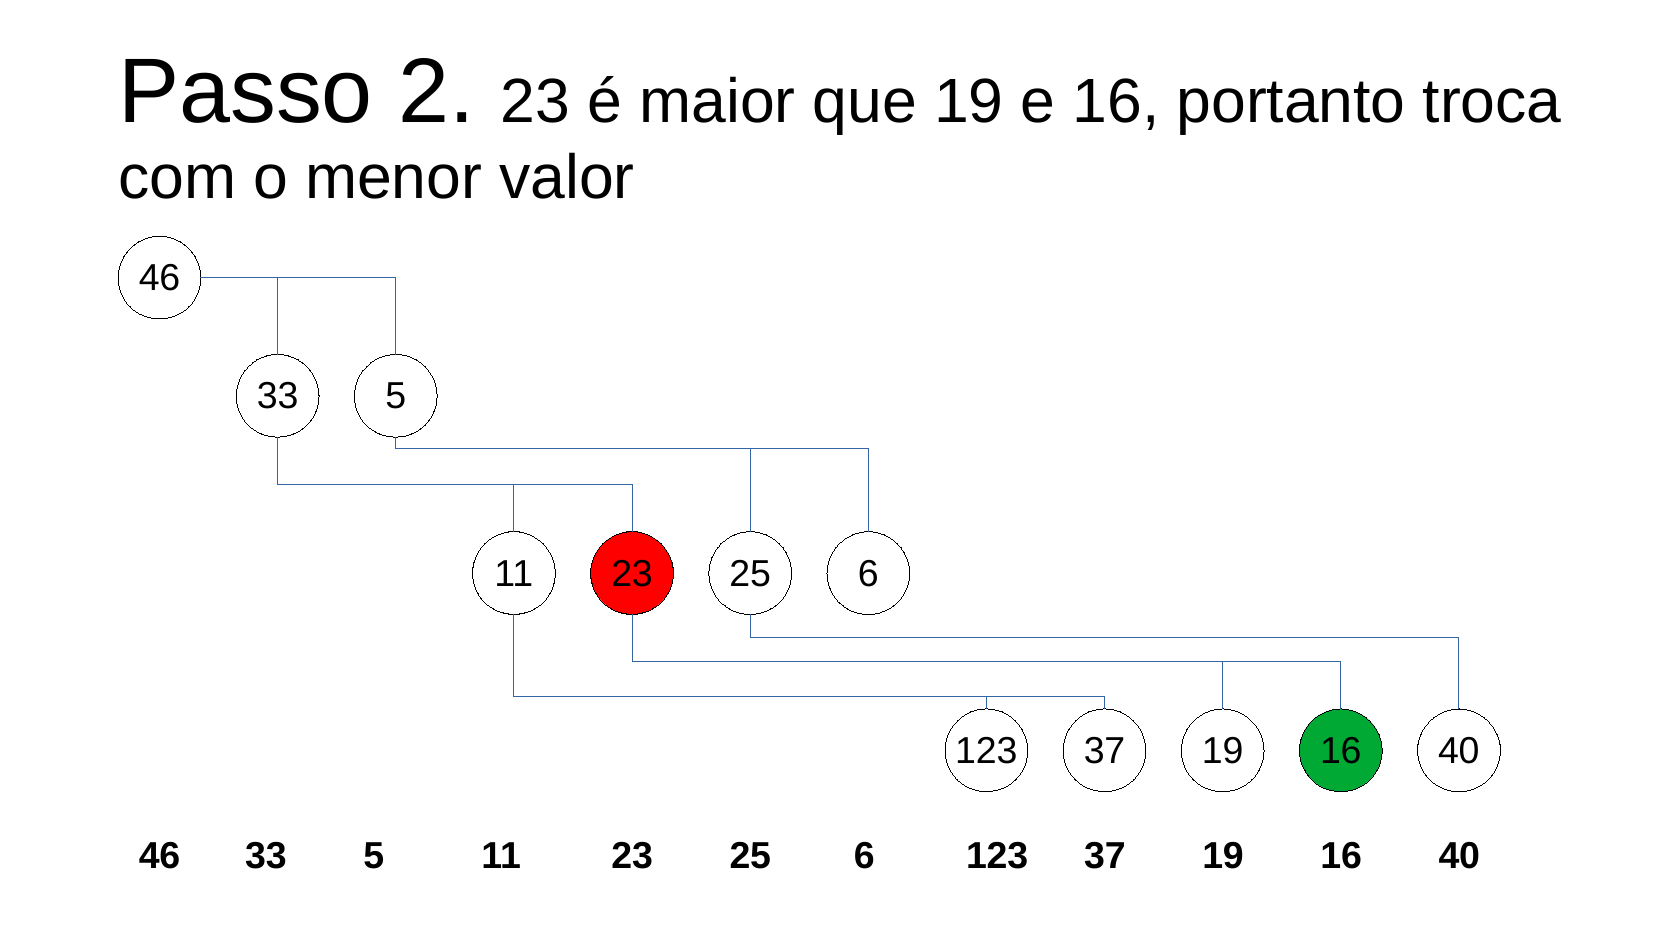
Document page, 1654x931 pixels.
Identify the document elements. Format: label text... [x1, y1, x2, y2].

text_box 11 [466, 826, 536, 884]
text_box 33 [236, 354, 320, 438]
text_box 40 [1423, 826, 1496, 884]
text_box 40 [1417, 708, 1501, 792]
text_box 37 [1069, 826, 1141, 884]
text_box 11 [472, 531, 556, 615]
text_box 5 [354, 354, 438, 438]
text_box 123 [951, 826, 1044, 884]
text_box 33 [230, 826, 302, 884]
text_box 46 [118, 236, 201, 319]
text_box 19 [1181, 708, 1265, 792]
text_box 19 [1187, 826, 1259, 884]
text_box 16 [1299, 708, 1383, 792]
text_box 25 [708, 531, 792, 615]
text_box 5 [348, 826, 399, 884]
text_box 46 [124, 826, 196, 884]
text_box 23 [590, 531, 674, 615]
text_box 23 [596, 826, 668, 884]
text_box 37 [1063, 708, 1146, 792]
title Passo 2. 23 é maior que 19 e 16, portanto troca com o menor valor [118, 10, 1595, 243]
text_box 6 [826, 531, 910, 615]
text_box 16 [1305, 826, 1377, 884]
text_box 123 [945, 708, 1028, 792]
text_box 6 [838, 826, 890, 884]
text_box 25 [714, 826, 787, 884]
